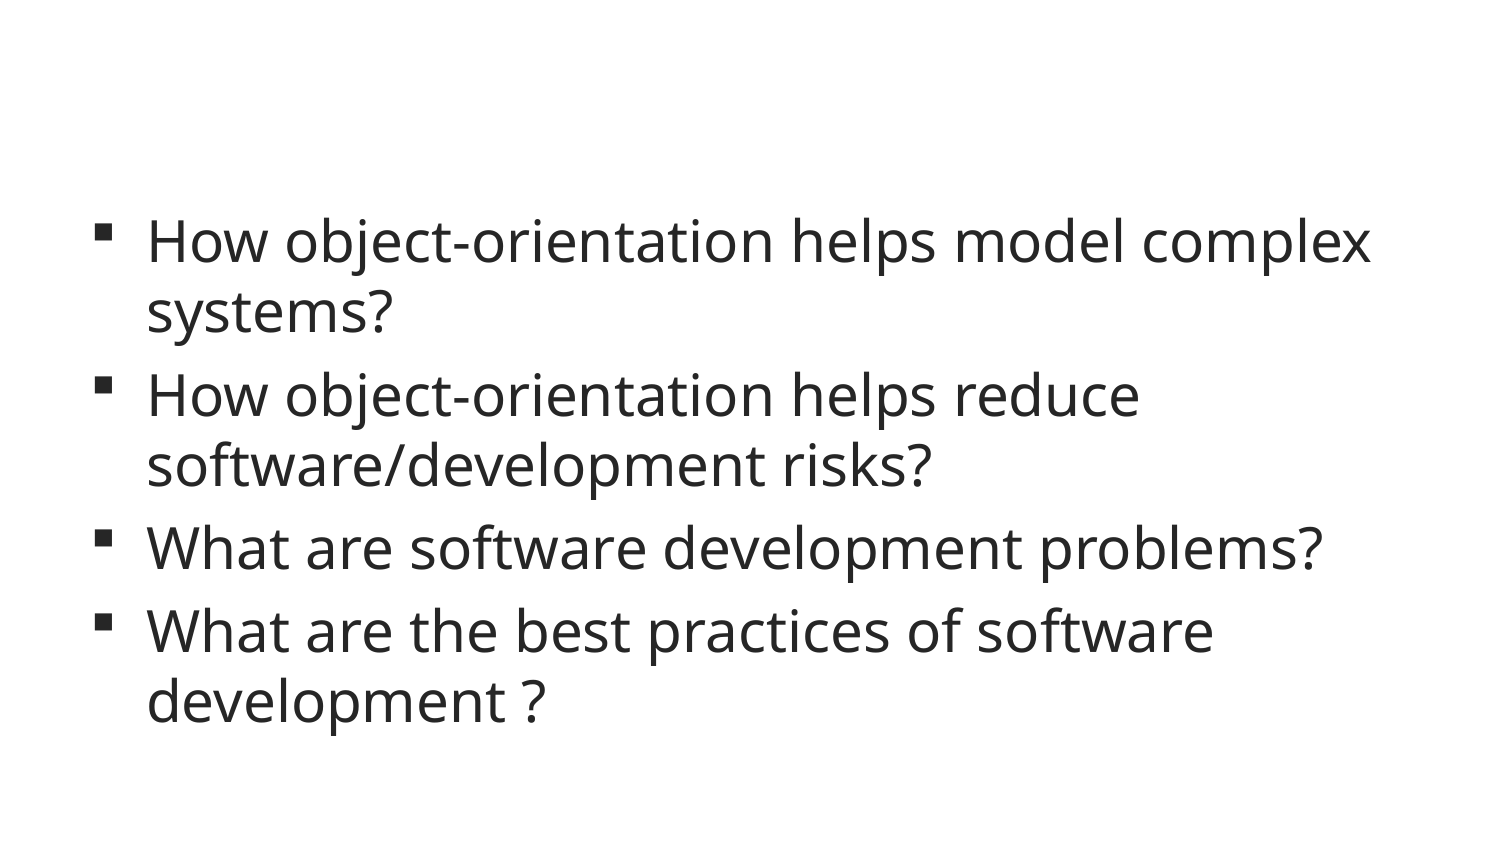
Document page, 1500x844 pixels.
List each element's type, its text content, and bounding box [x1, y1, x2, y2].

list How object-orientation helps model complex systems? How object-orientation helps reduce software/development risks? What are software development problems? What are the best practices of software development ? [75, 196, 1425, 754]
